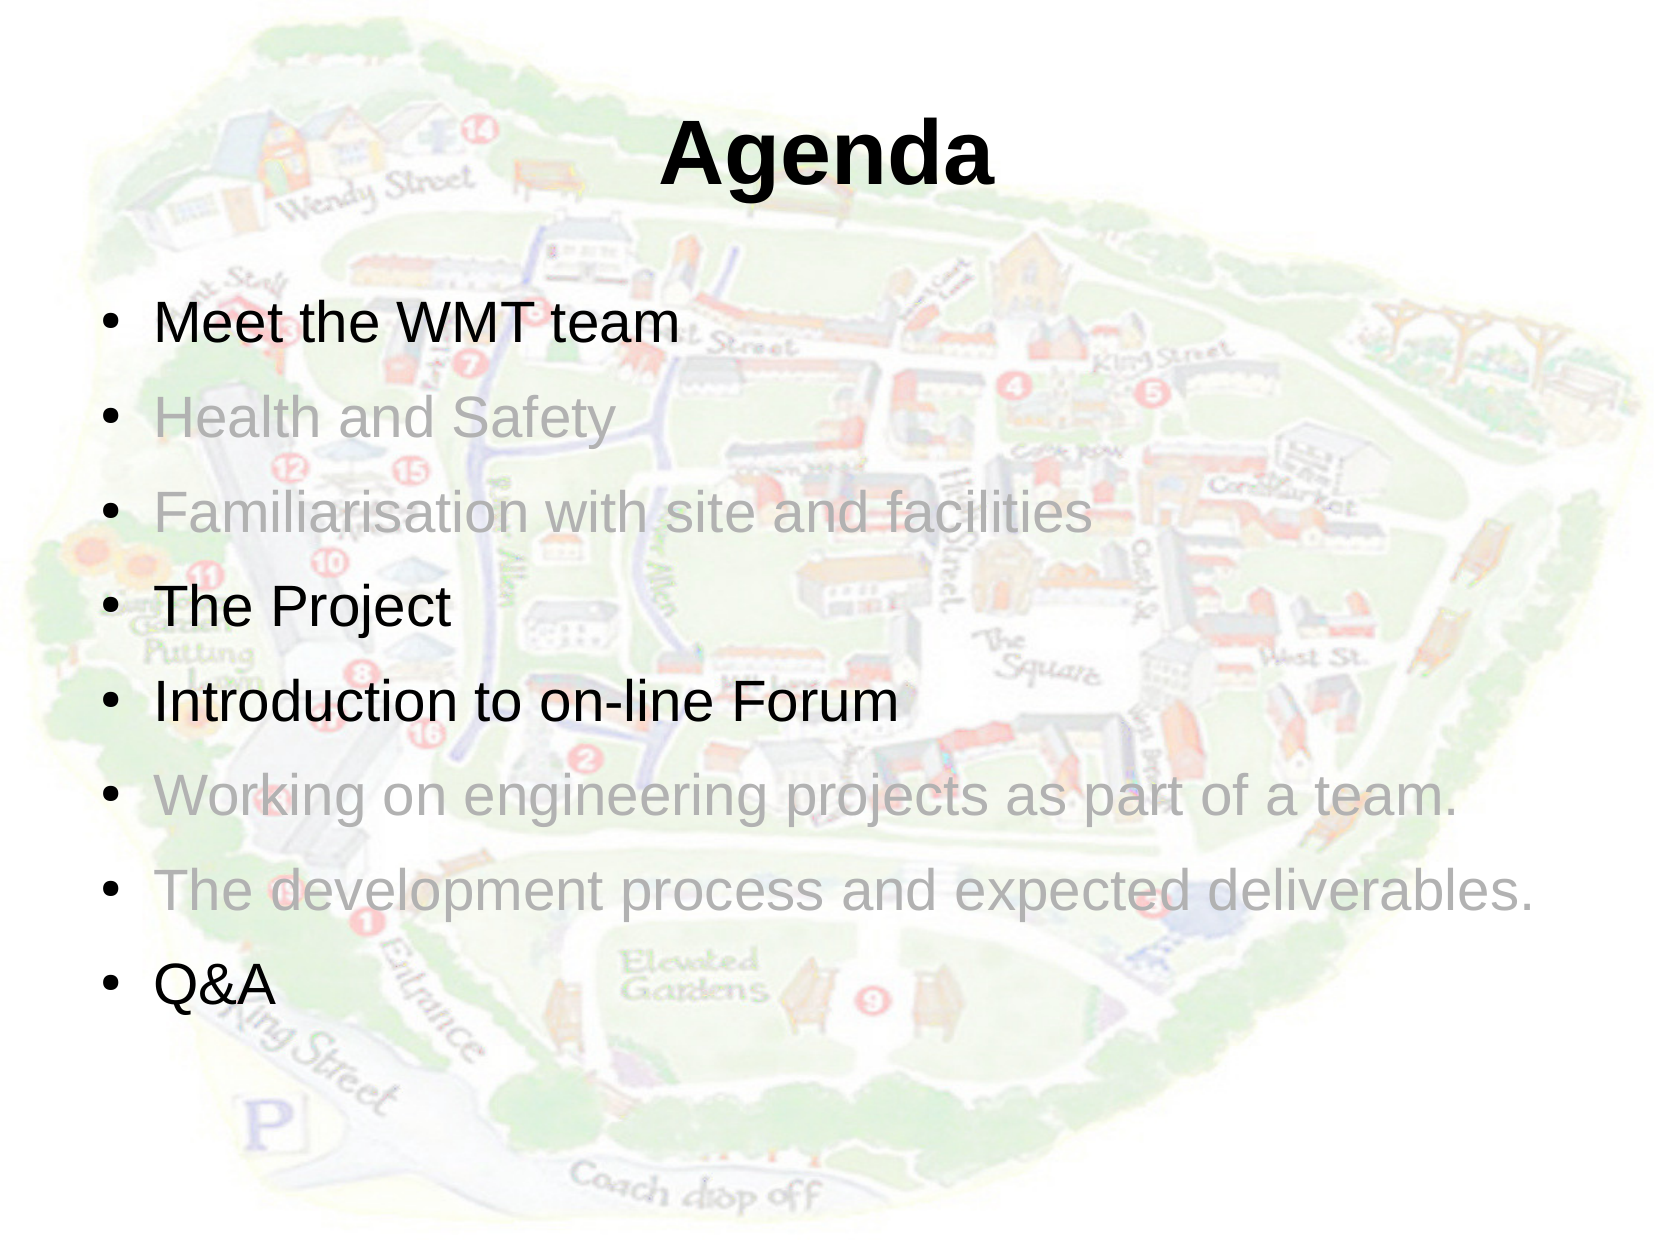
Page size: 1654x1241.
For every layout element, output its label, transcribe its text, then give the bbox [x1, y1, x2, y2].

list Meet the WMT team Health and Safety Familiarisation with site and facilities The Project Introduction to on-line Forum Working on engineering projects as part of a team. The development process and expected deliverables. Q&A [82, 290, 1571, 1141]
title Agenda [82, 49, 1571, 257]
picture [0, 0, 1654, 1241]
